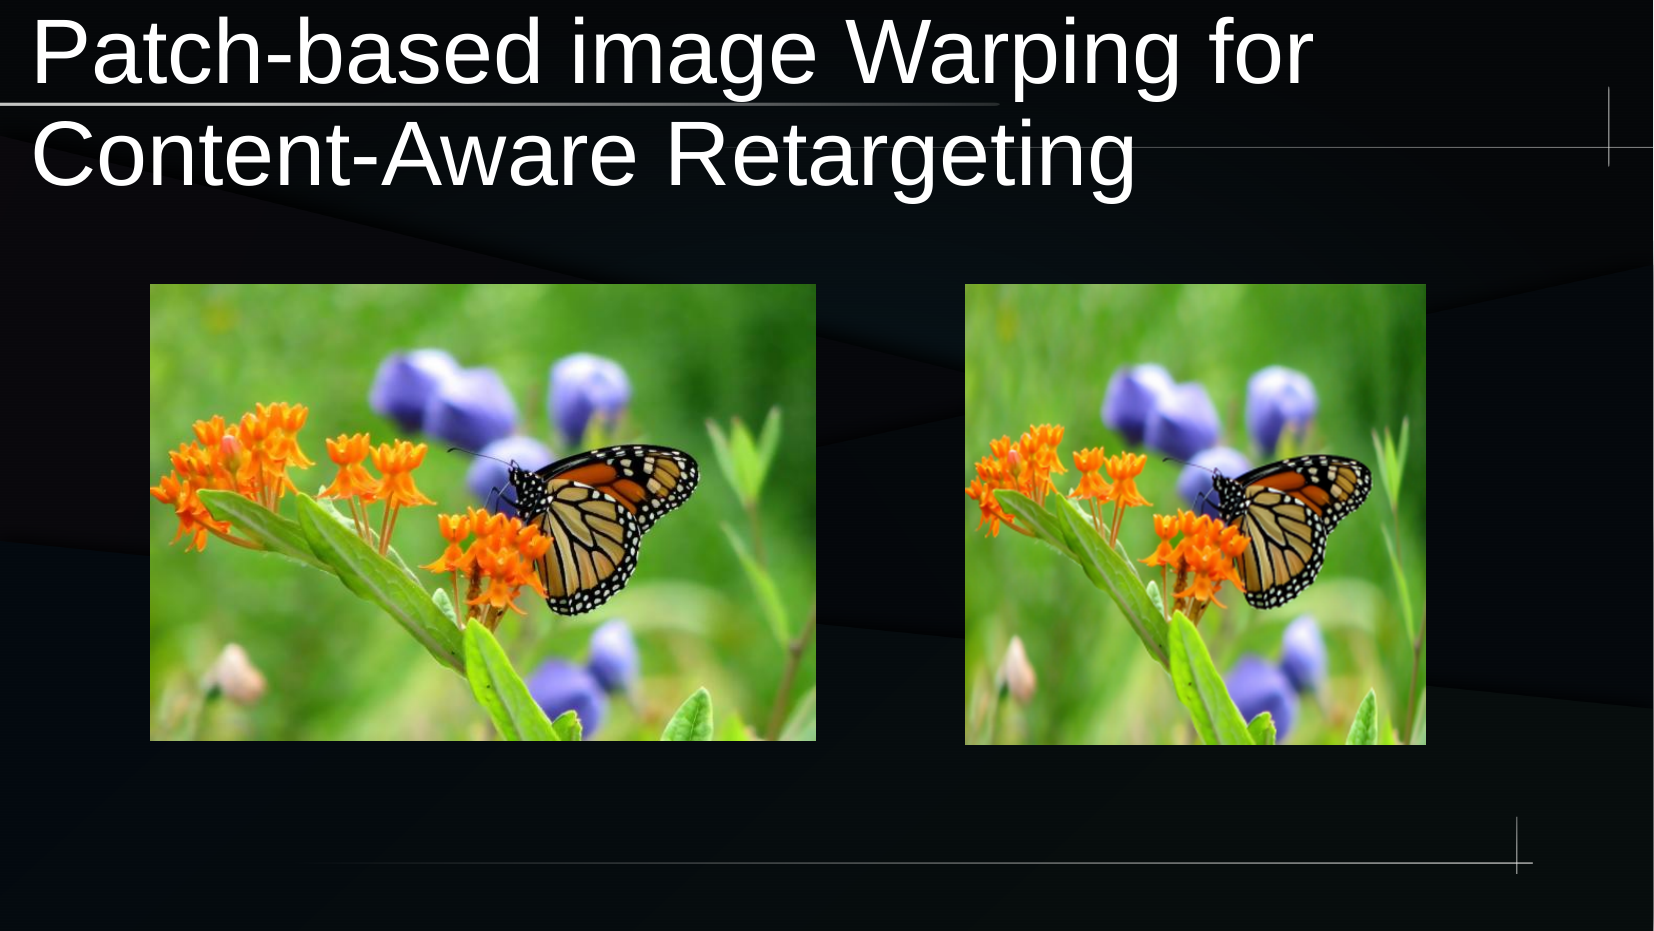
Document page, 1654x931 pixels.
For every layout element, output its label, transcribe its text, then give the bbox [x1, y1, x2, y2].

picture [0, 0, 1654, 931]
title Patch-based image Warping for Content-Aware Retargeting [30, 0, 1595, 206]
